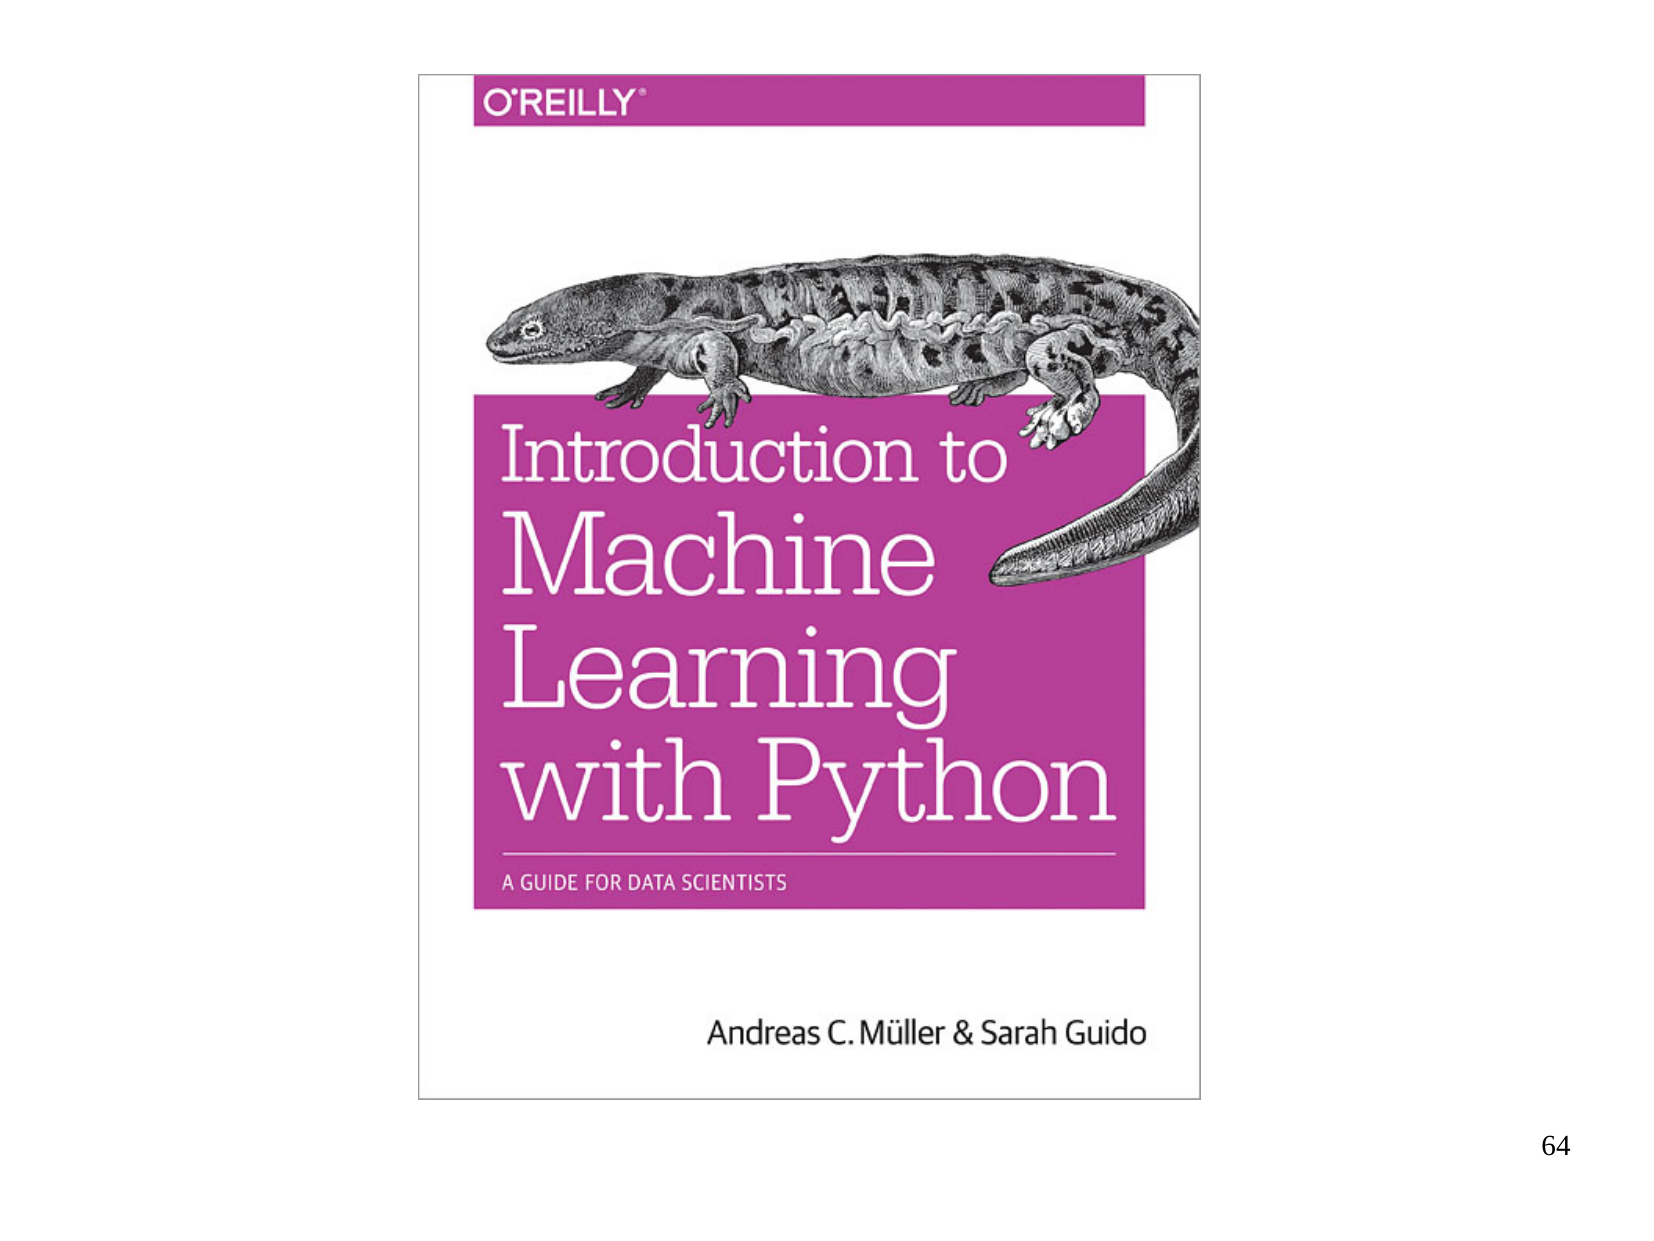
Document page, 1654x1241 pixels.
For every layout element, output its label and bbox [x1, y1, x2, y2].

picture [418, 74, 1201, 1100]
